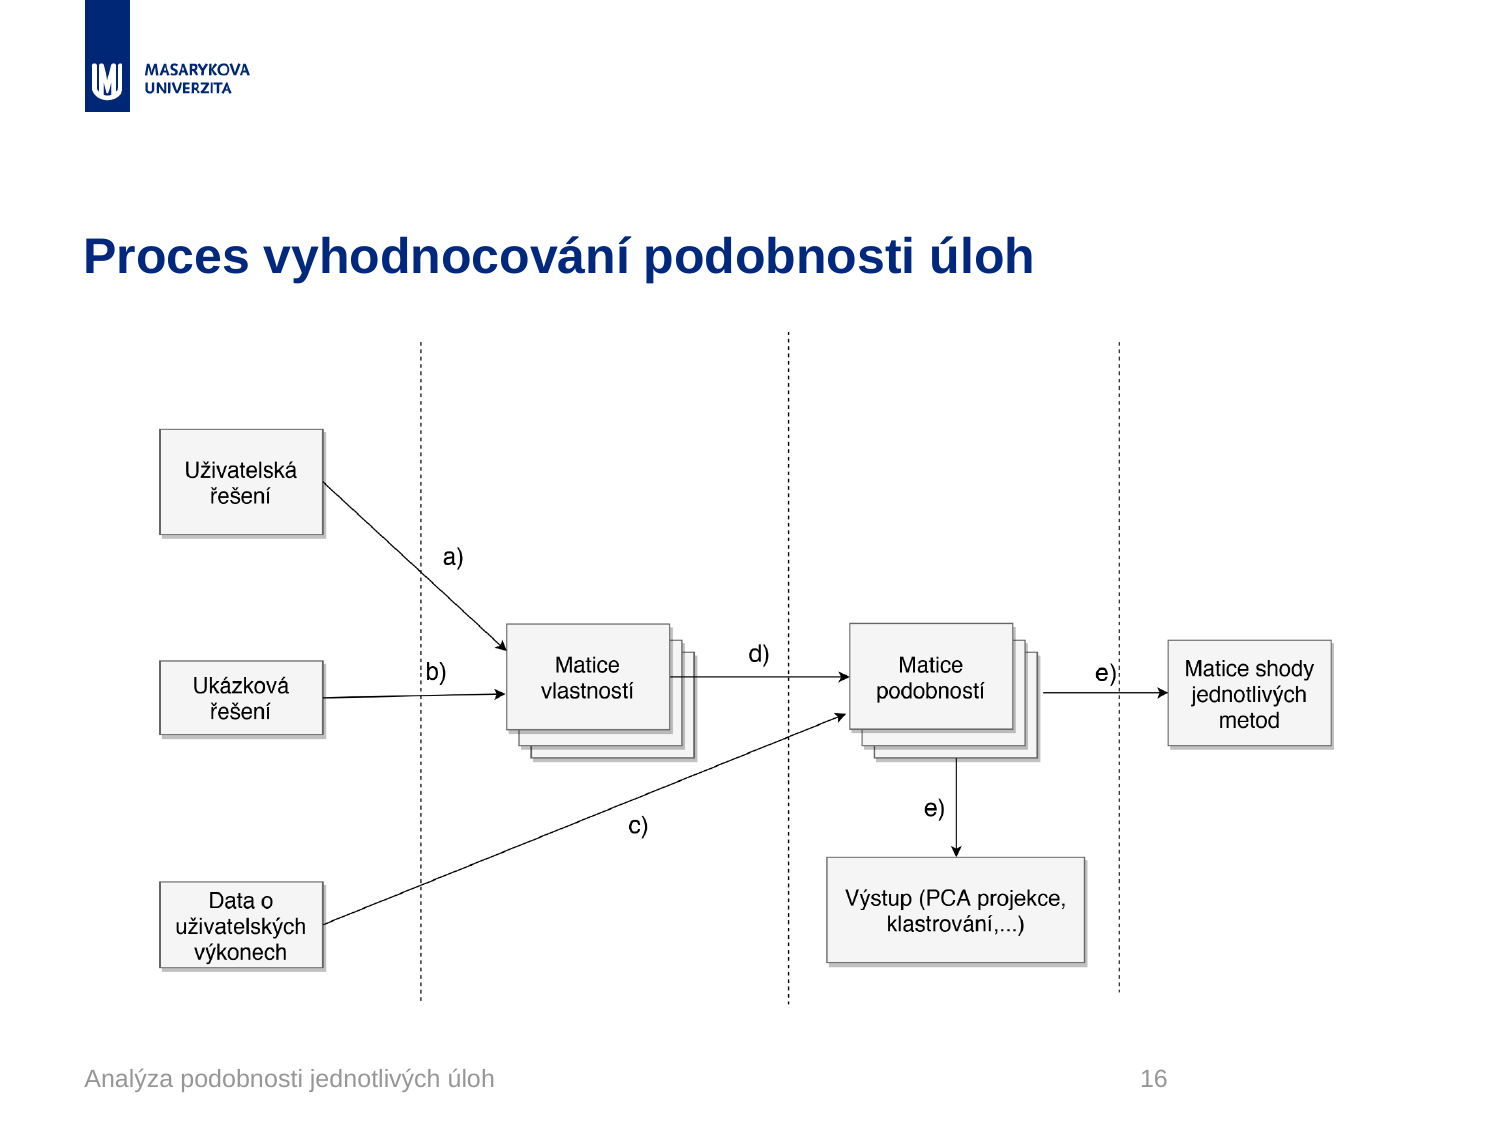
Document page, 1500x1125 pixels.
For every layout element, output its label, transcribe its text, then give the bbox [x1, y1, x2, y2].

title Proces vyhodnocování podobnosti úloh [83, 184, 1411, 291]
text_box 16 [1125, 1025, 1428, 1101]
text_box Analýza podobnosti jednotlivých úloh [69, 1025, 1104, 1101]
picture [159, 331, 1334, 1007]
